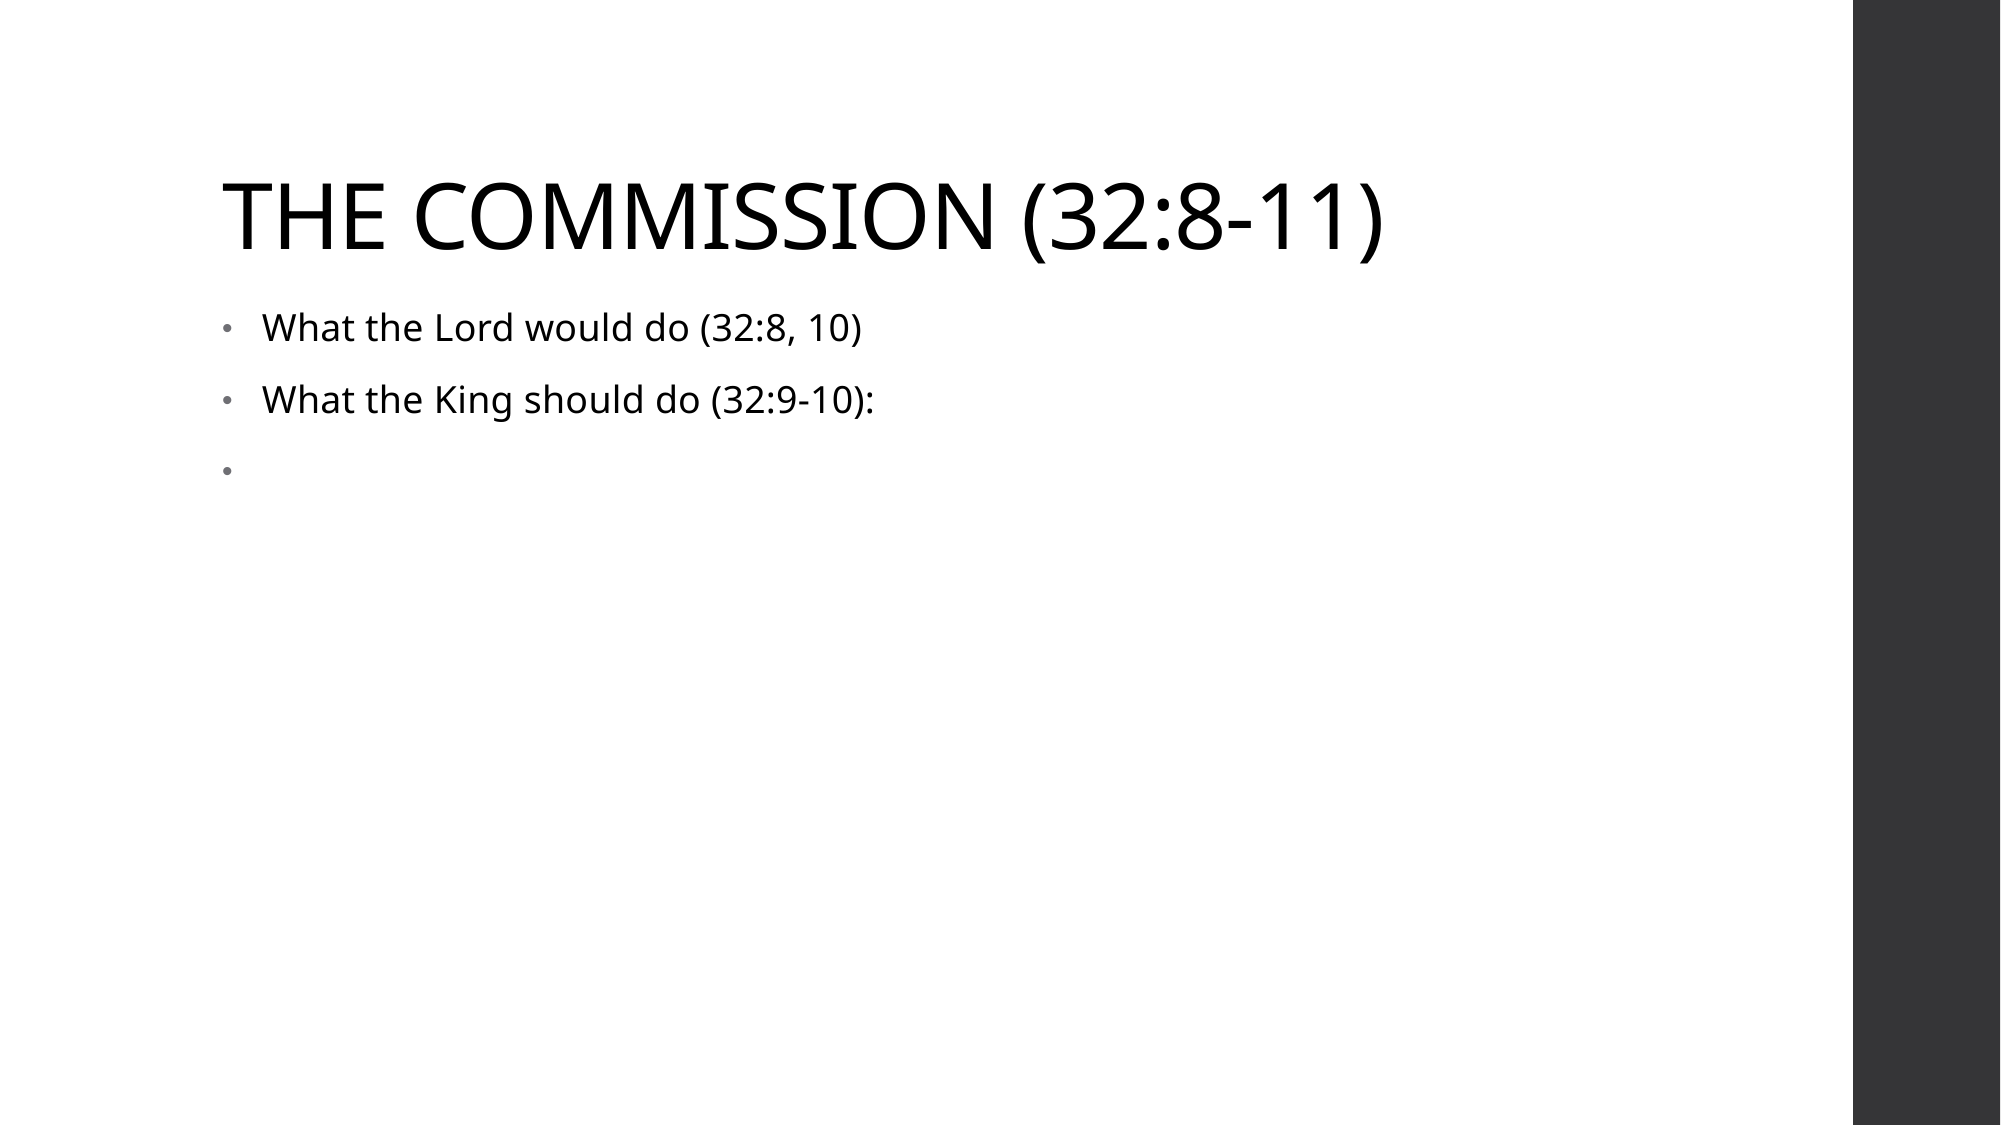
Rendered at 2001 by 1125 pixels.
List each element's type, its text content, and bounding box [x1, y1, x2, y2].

list What the Lord would do (32:8, 10) What the King should do (32:9-10): [206, 299, 1617, 1014]
title THE COMMISSION (32:8-11) [206, 60, 1797, 278]
